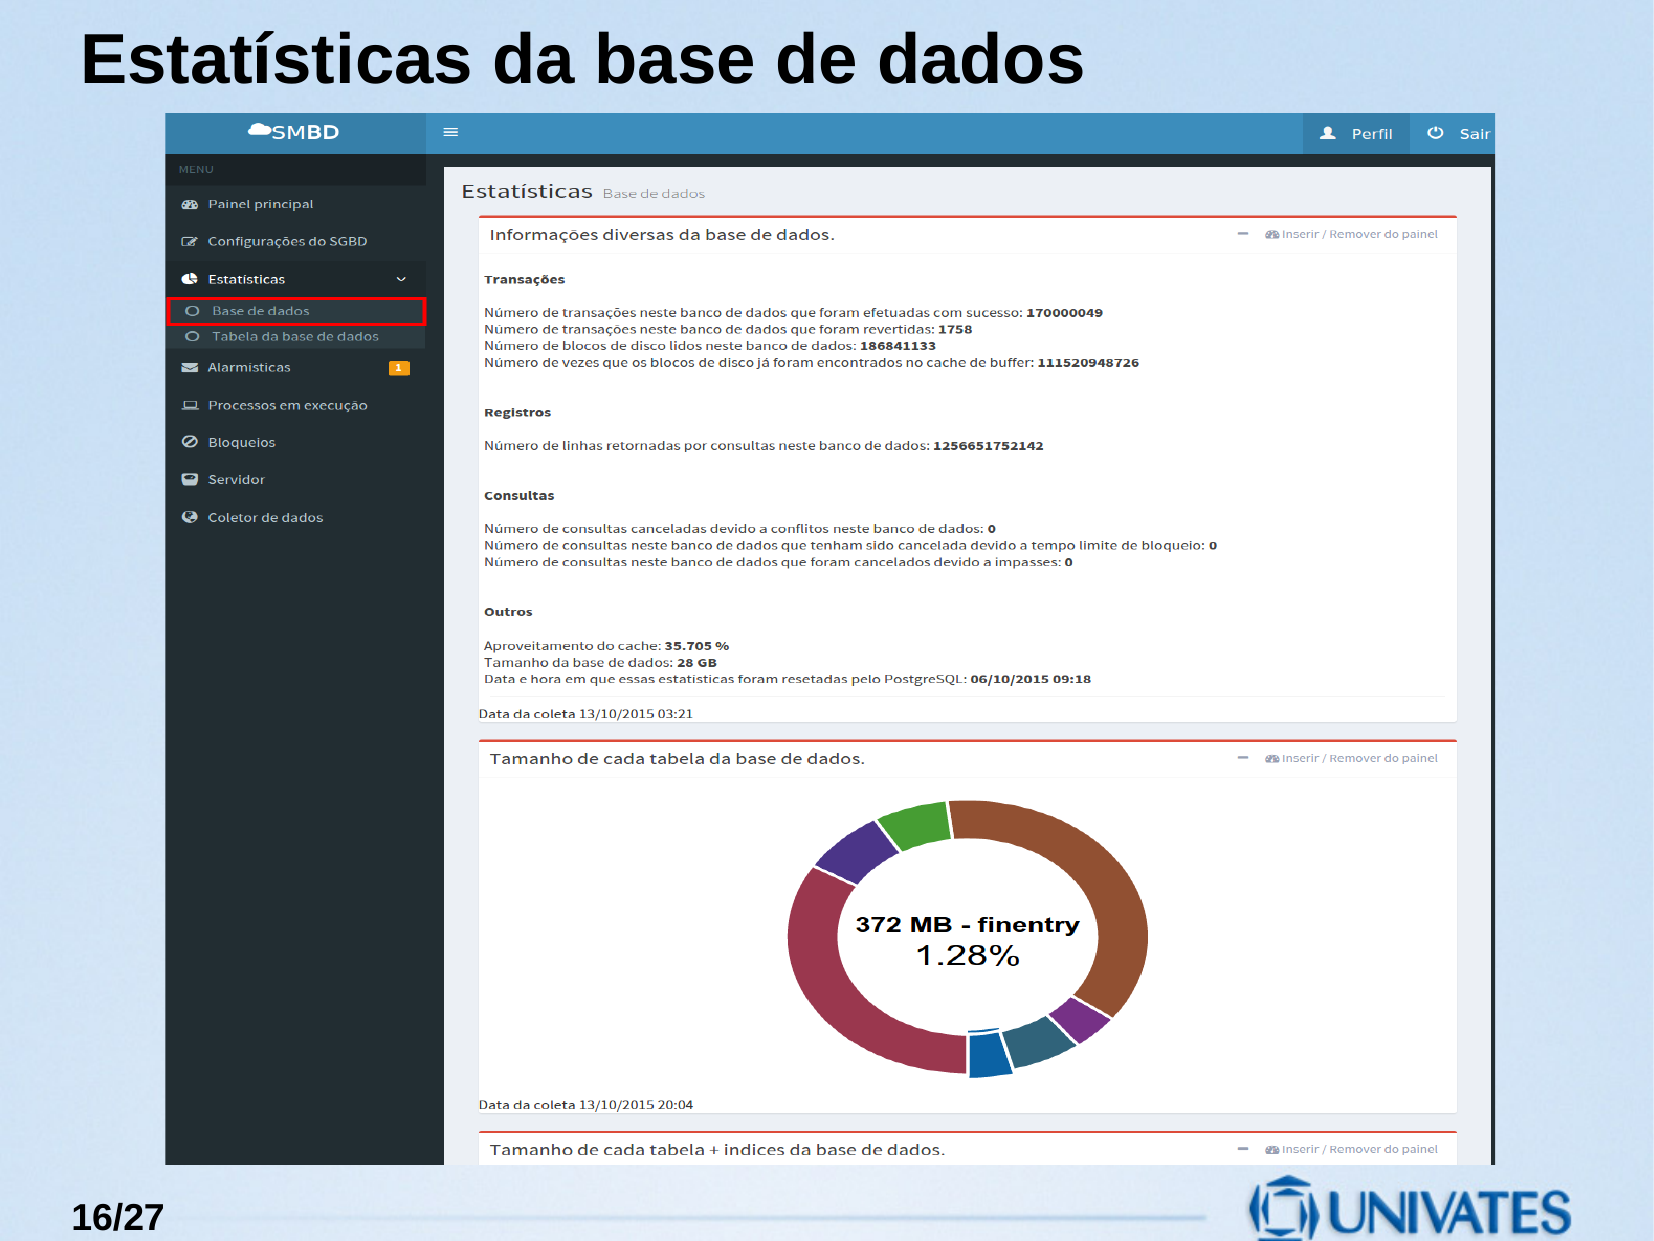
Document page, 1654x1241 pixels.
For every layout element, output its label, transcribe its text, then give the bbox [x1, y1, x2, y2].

title Estatísticas da base de dados [80, 5, 1569, 119]
picture [165, 119, 1496, 1165]
